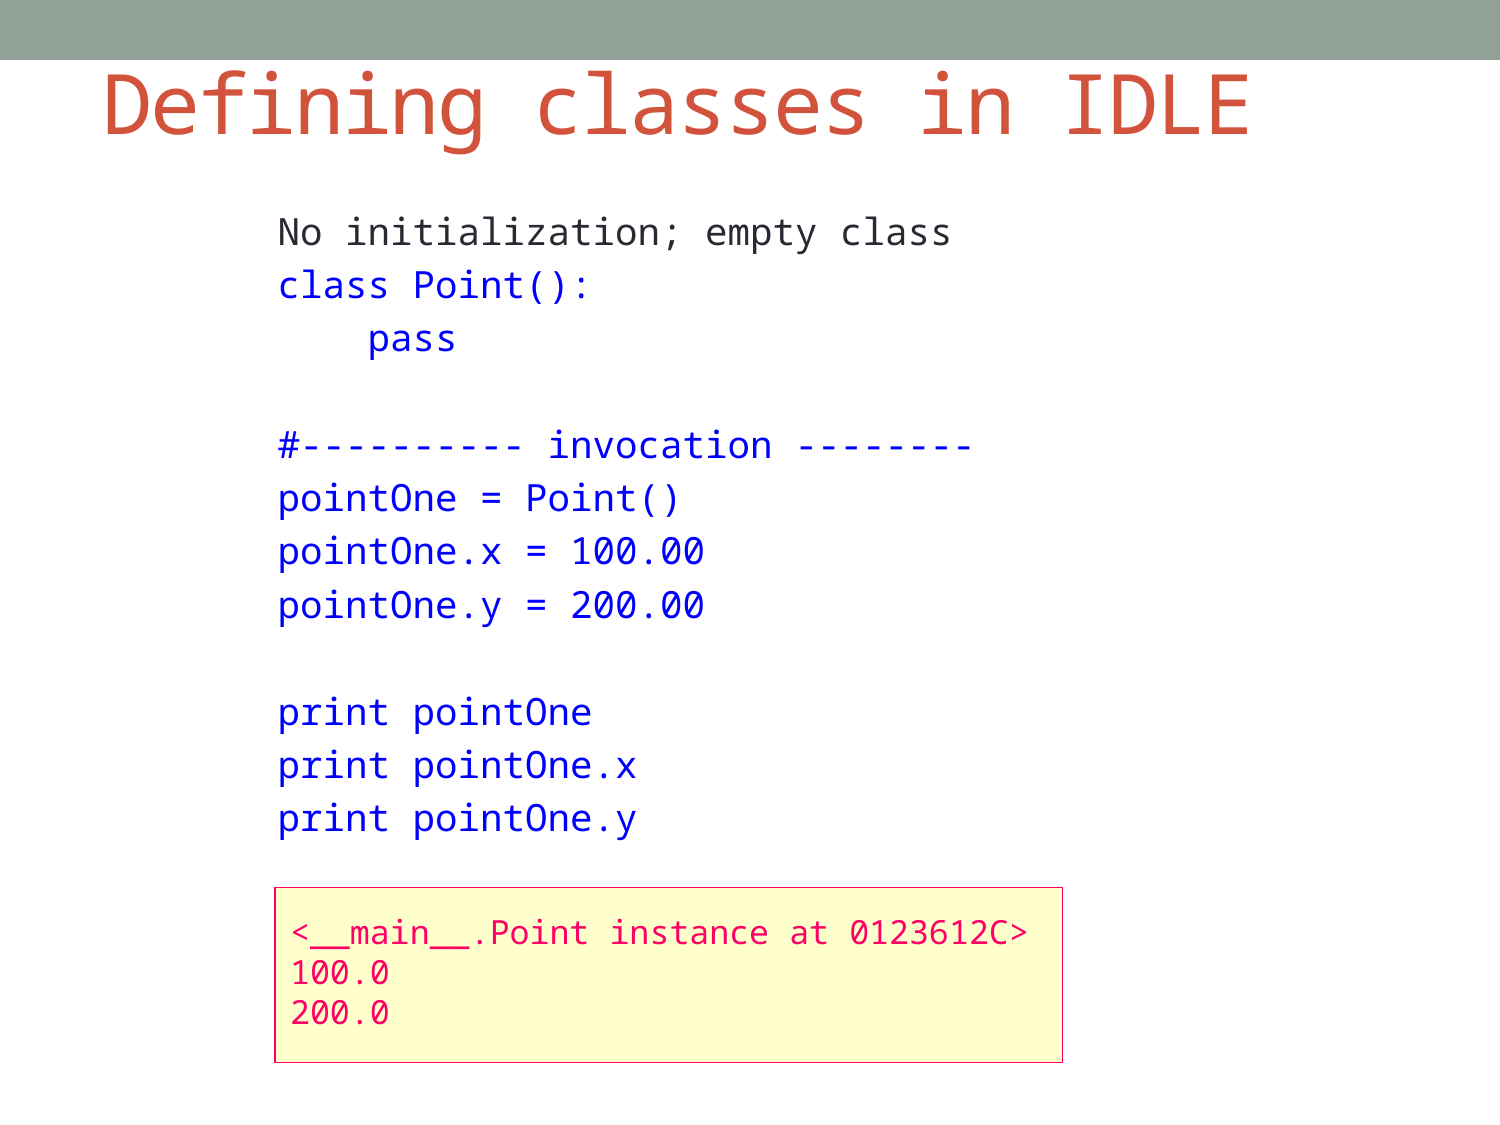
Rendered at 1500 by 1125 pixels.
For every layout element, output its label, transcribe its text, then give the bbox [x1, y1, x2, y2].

text_box No initialization; empty class class Point(): pass #---------- invocation -------- pointOne = Point() pointOne.x = 100.00 pointOne.y = 200.00 print pointOne print pointOne.x print pointOne.y [262, 200, 1225, 861]
text_box <__main__.Point instance at 0123612C> 100.0 200.0 [275, 887, 1063, 1062]
title Defining classes in IDLE [87, 15, 1443, 187]
